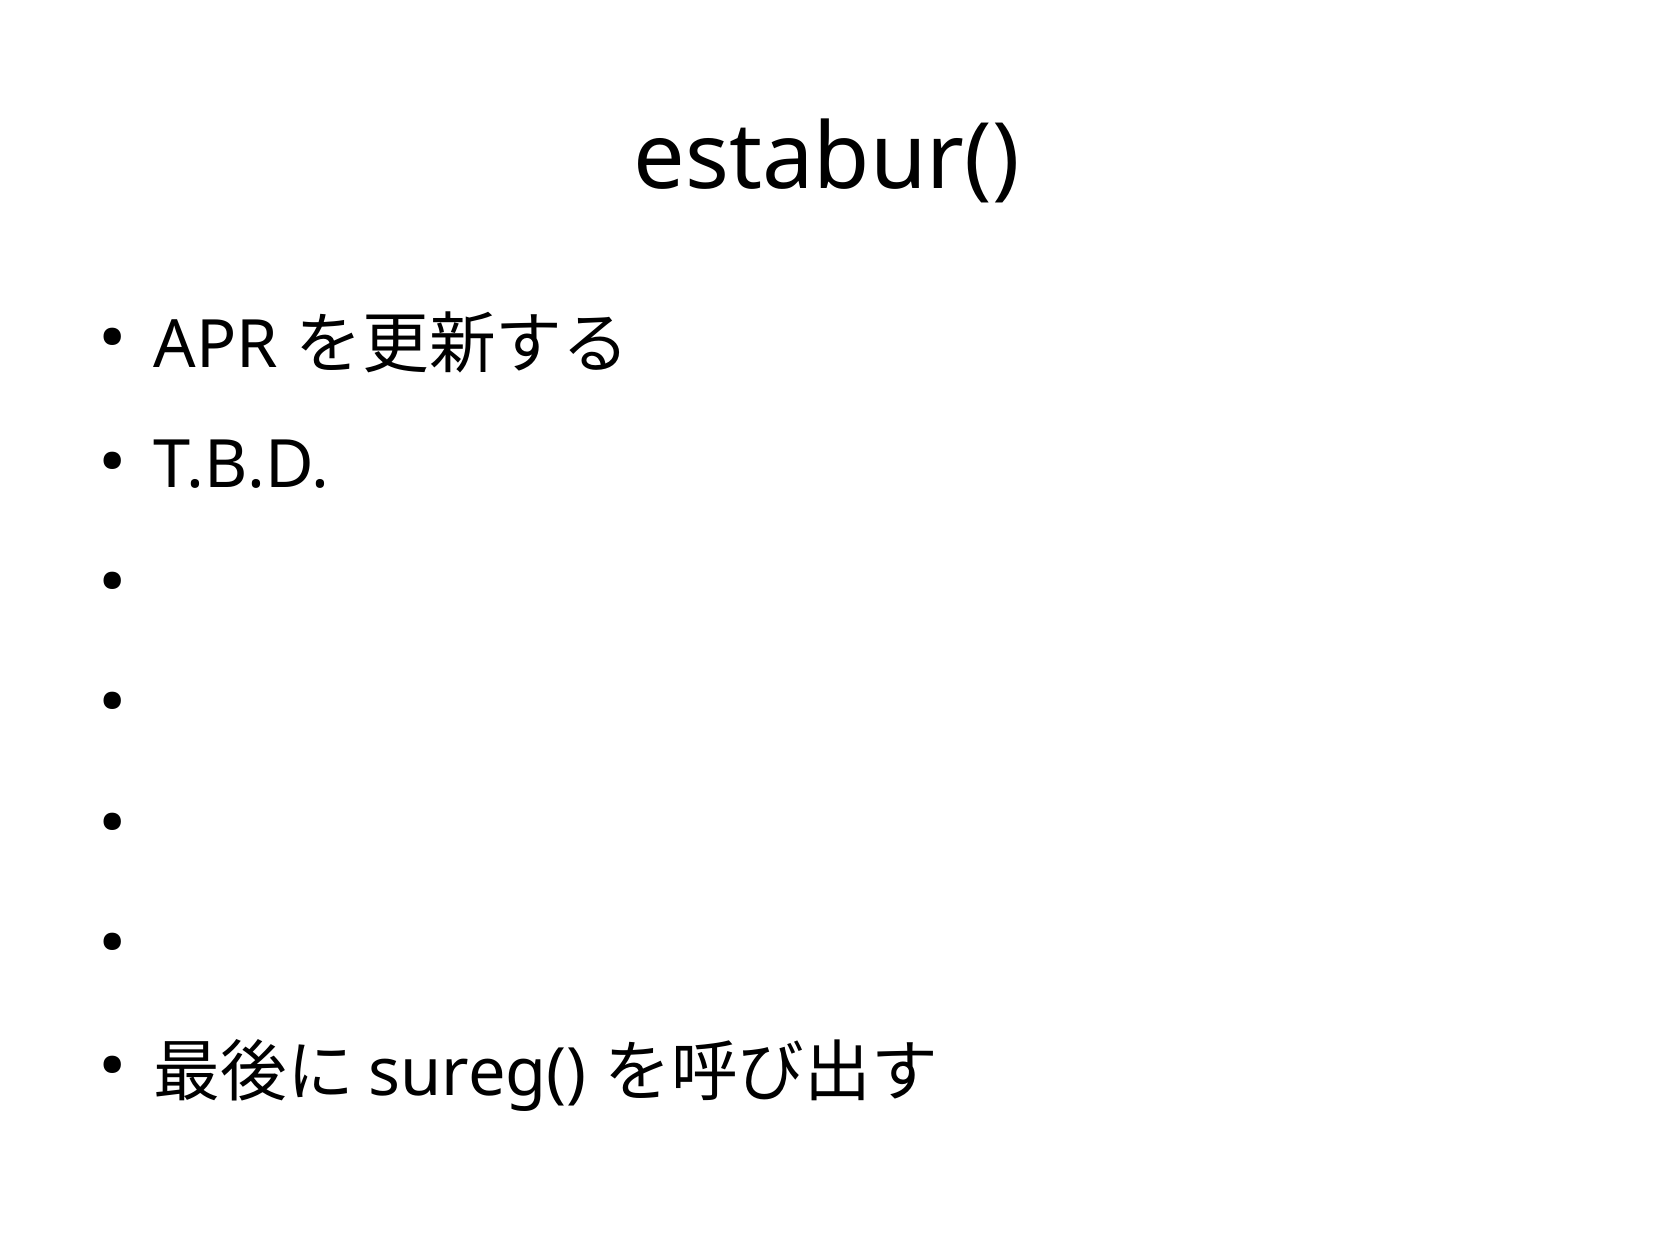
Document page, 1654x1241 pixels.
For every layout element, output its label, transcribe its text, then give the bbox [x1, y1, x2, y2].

list APR を更新する T.B.D. 最後に sureg() を呼び出す [82, 290, 1538, 1170]
title estabur() [82, 49, 1571, 257]
